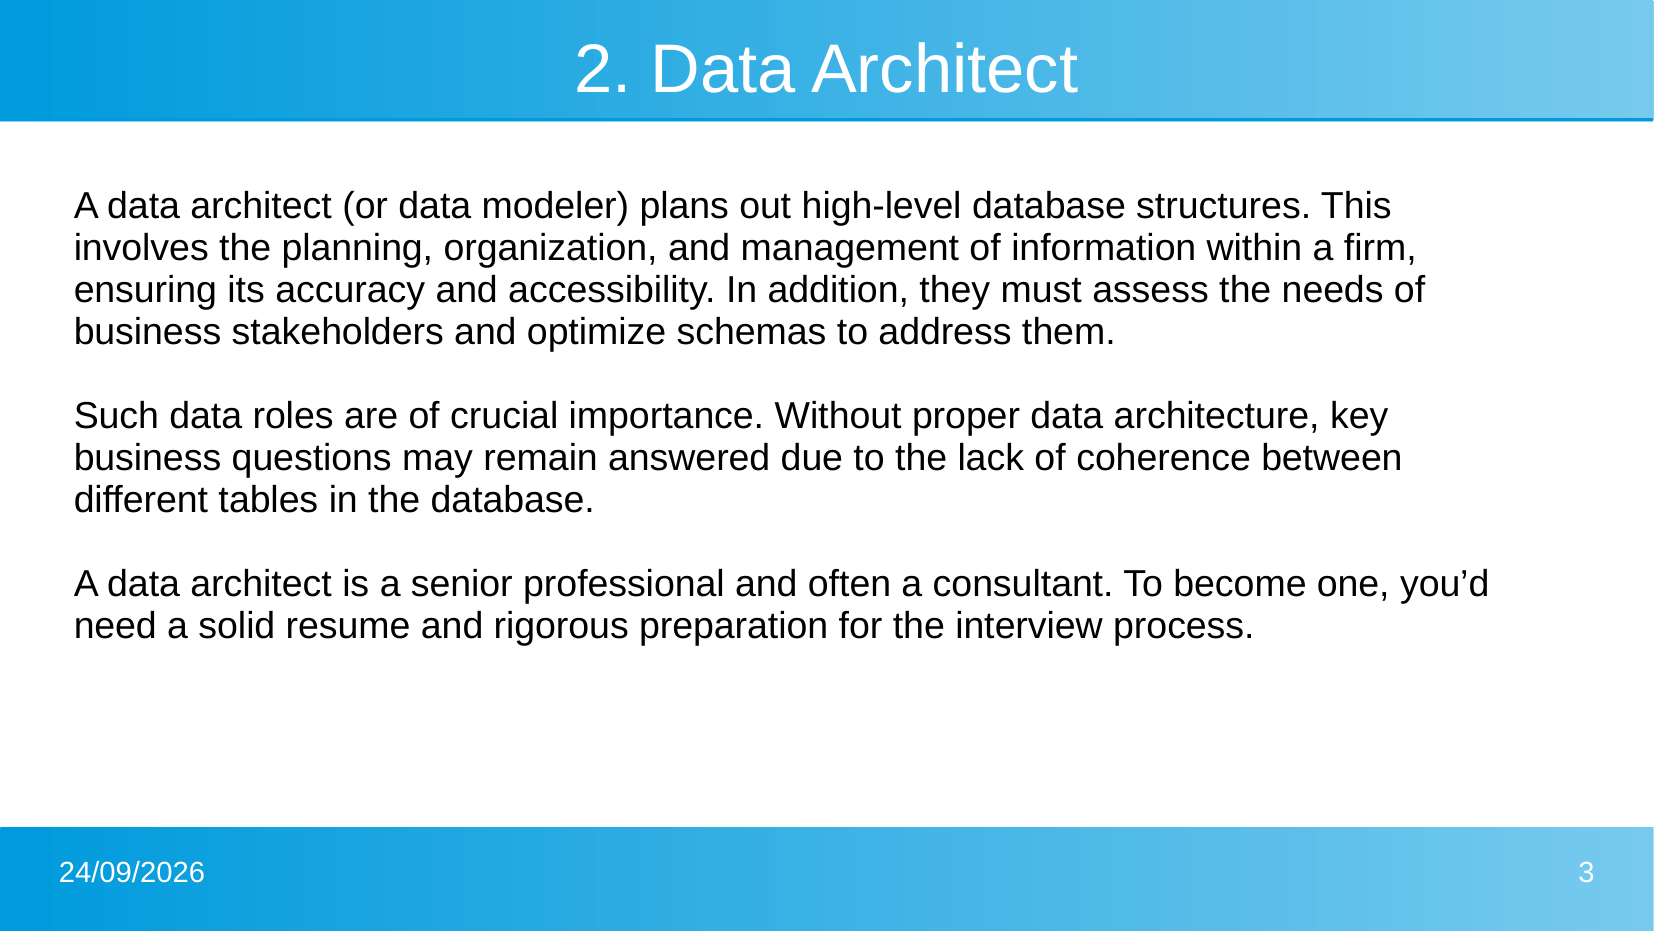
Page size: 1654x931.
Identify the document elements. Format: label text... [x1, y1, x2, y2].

title 2. Data Architect [59, 29, 1595, 108]
text_box A data architect (or data modeler) plans out high-level database structures. This involves the planning, organization, and management of information within a firm, ensuring its accuracy and accessibility. In addition, they must assess the needs of business stakeholders and optimize schemas to address them. Such data roles are of crucial importance. Without proper data architecture, key business questions may remain answered due to the lack of coherence between different tables in the database. A data architect is a senior professional and often a consultant. To become one, you’d need a solid resume and rigorous preparation for the interview process. [59, 177, 1506, 654]
